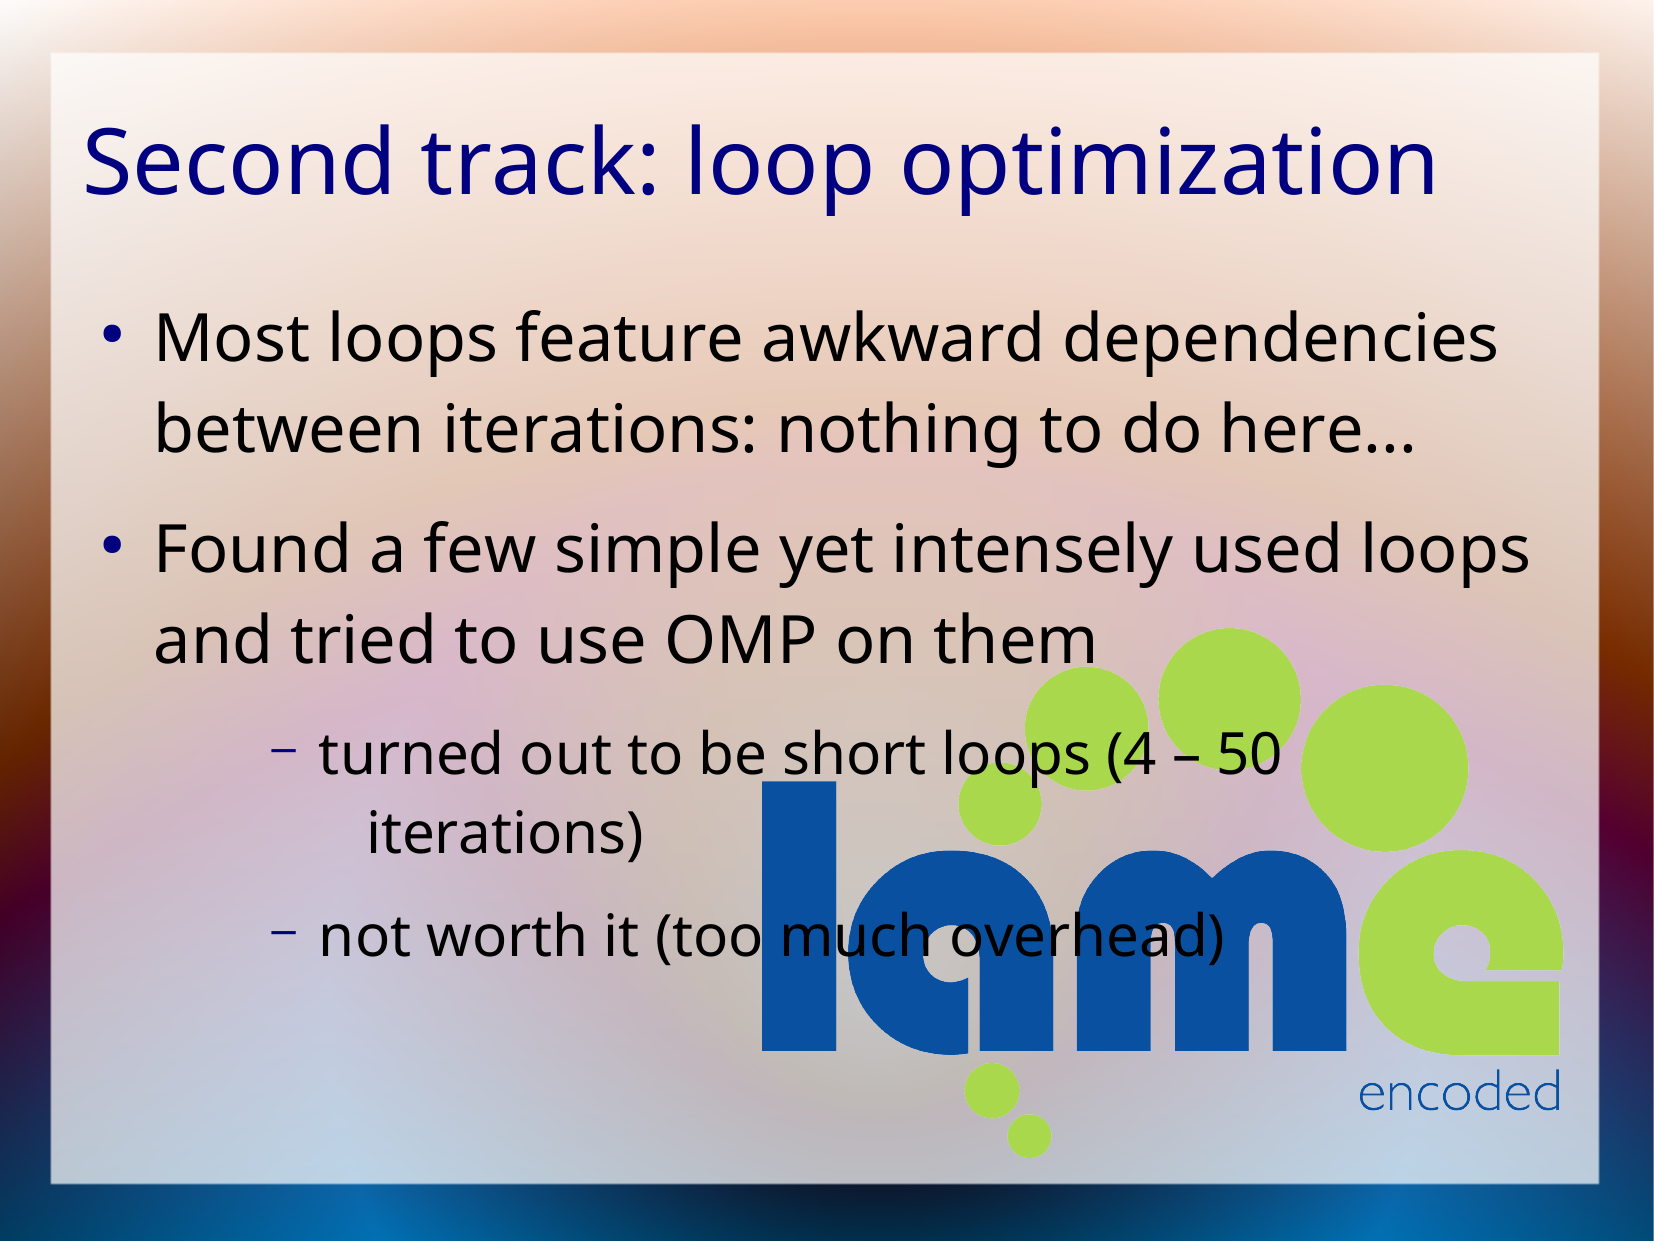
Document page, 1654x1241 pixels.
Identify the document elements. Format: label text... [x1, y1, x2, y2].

title Second track: loop optimization [82, 62, 1571, 256]
picture [0, 0, 1654, 1241]
list Most loops feature awkward dependencies between iterations: nothing to do here... Found a few simple yet intensely used loops and tried to use OMP on them turned out to be short loops (4 – 50 iterations) not worth it (too much overhead) [82, 290, 1571, 1019]
